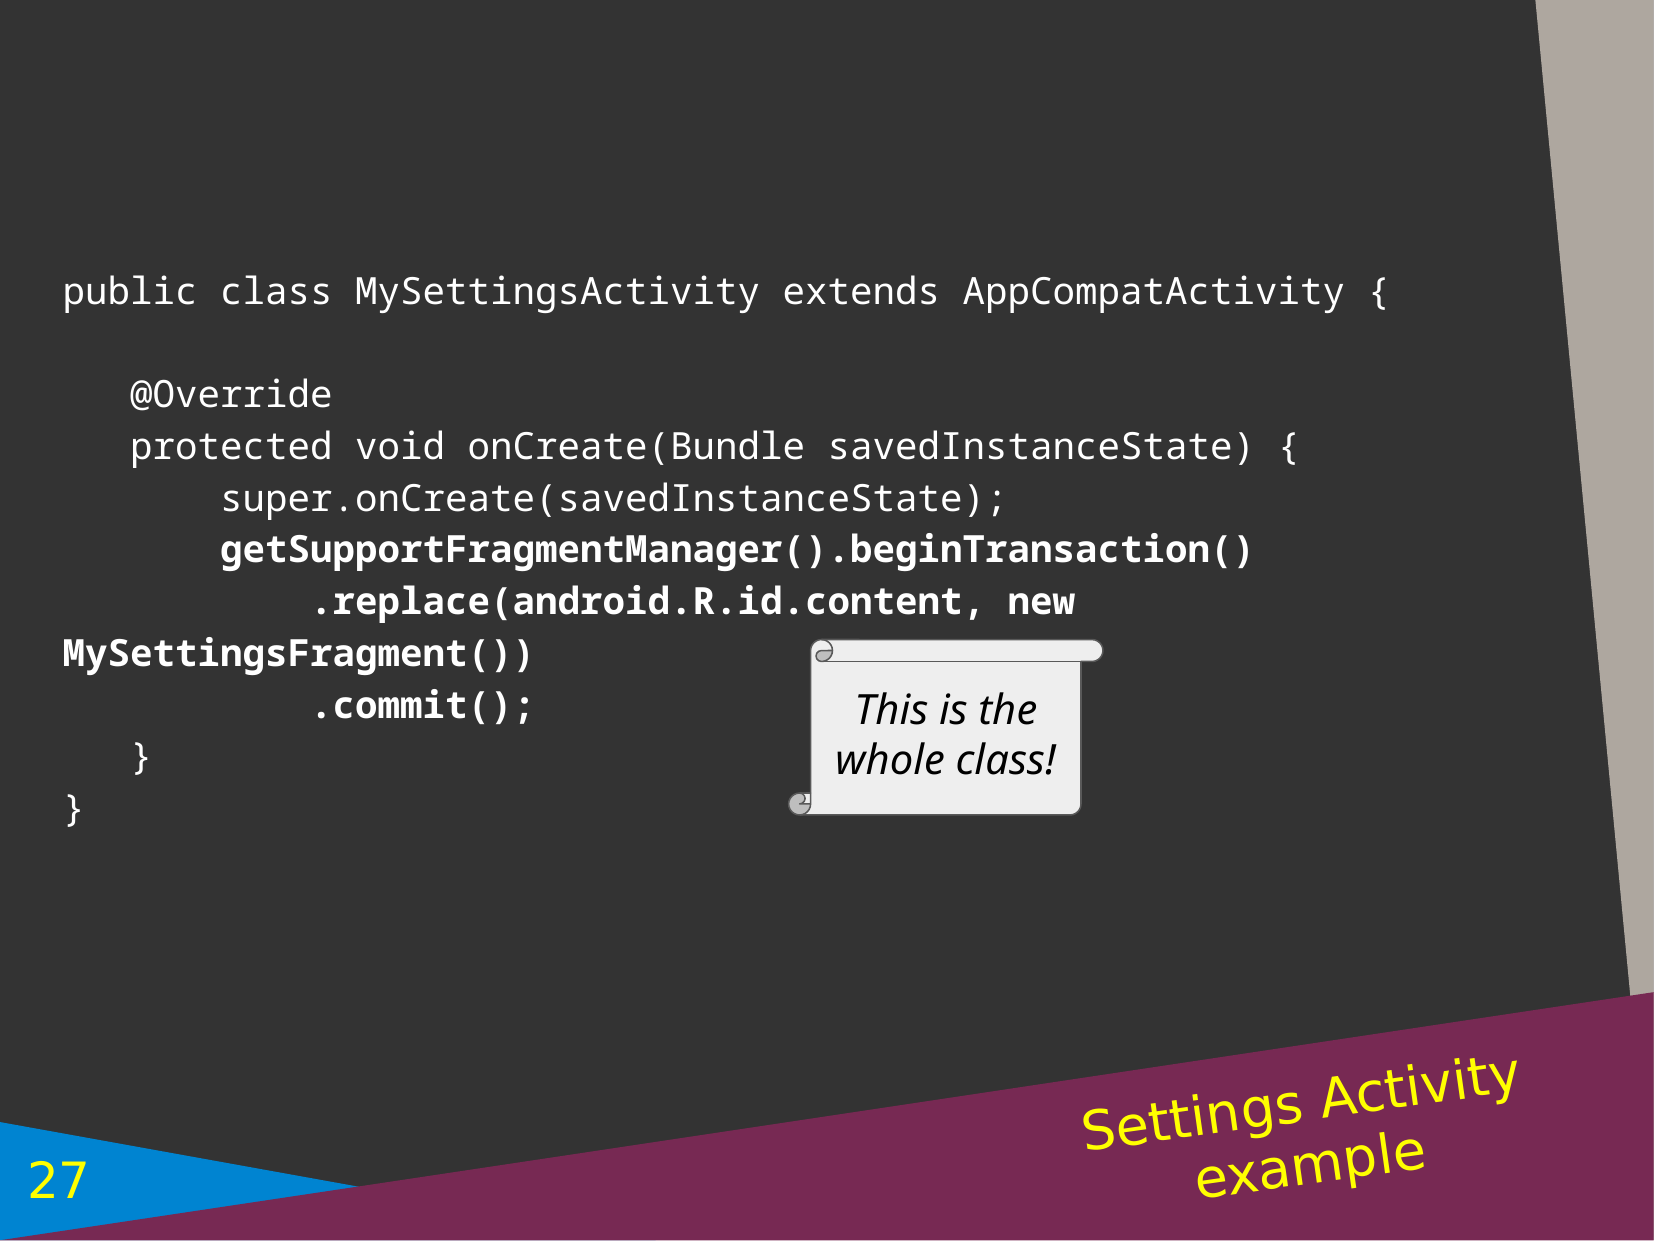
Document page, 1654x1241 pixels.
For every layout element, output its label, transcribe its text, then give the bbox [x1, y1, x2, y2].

title Settings Activity example [956, 995, 1654, 1241]
list public class MySettingsActivity extends AppCompatActivity { @Override protected void onCreate(Bundle savedInstanceState) { super.onCreate(savedInstanceState); getSupportFragmentManager().beginTransaction() .replace(android.R.id.content, new MySettingsFragment()) .commit(); } } [47, 244, 1477, 798]
text_box This is the whole class! [800, 639, 1103, 815]
